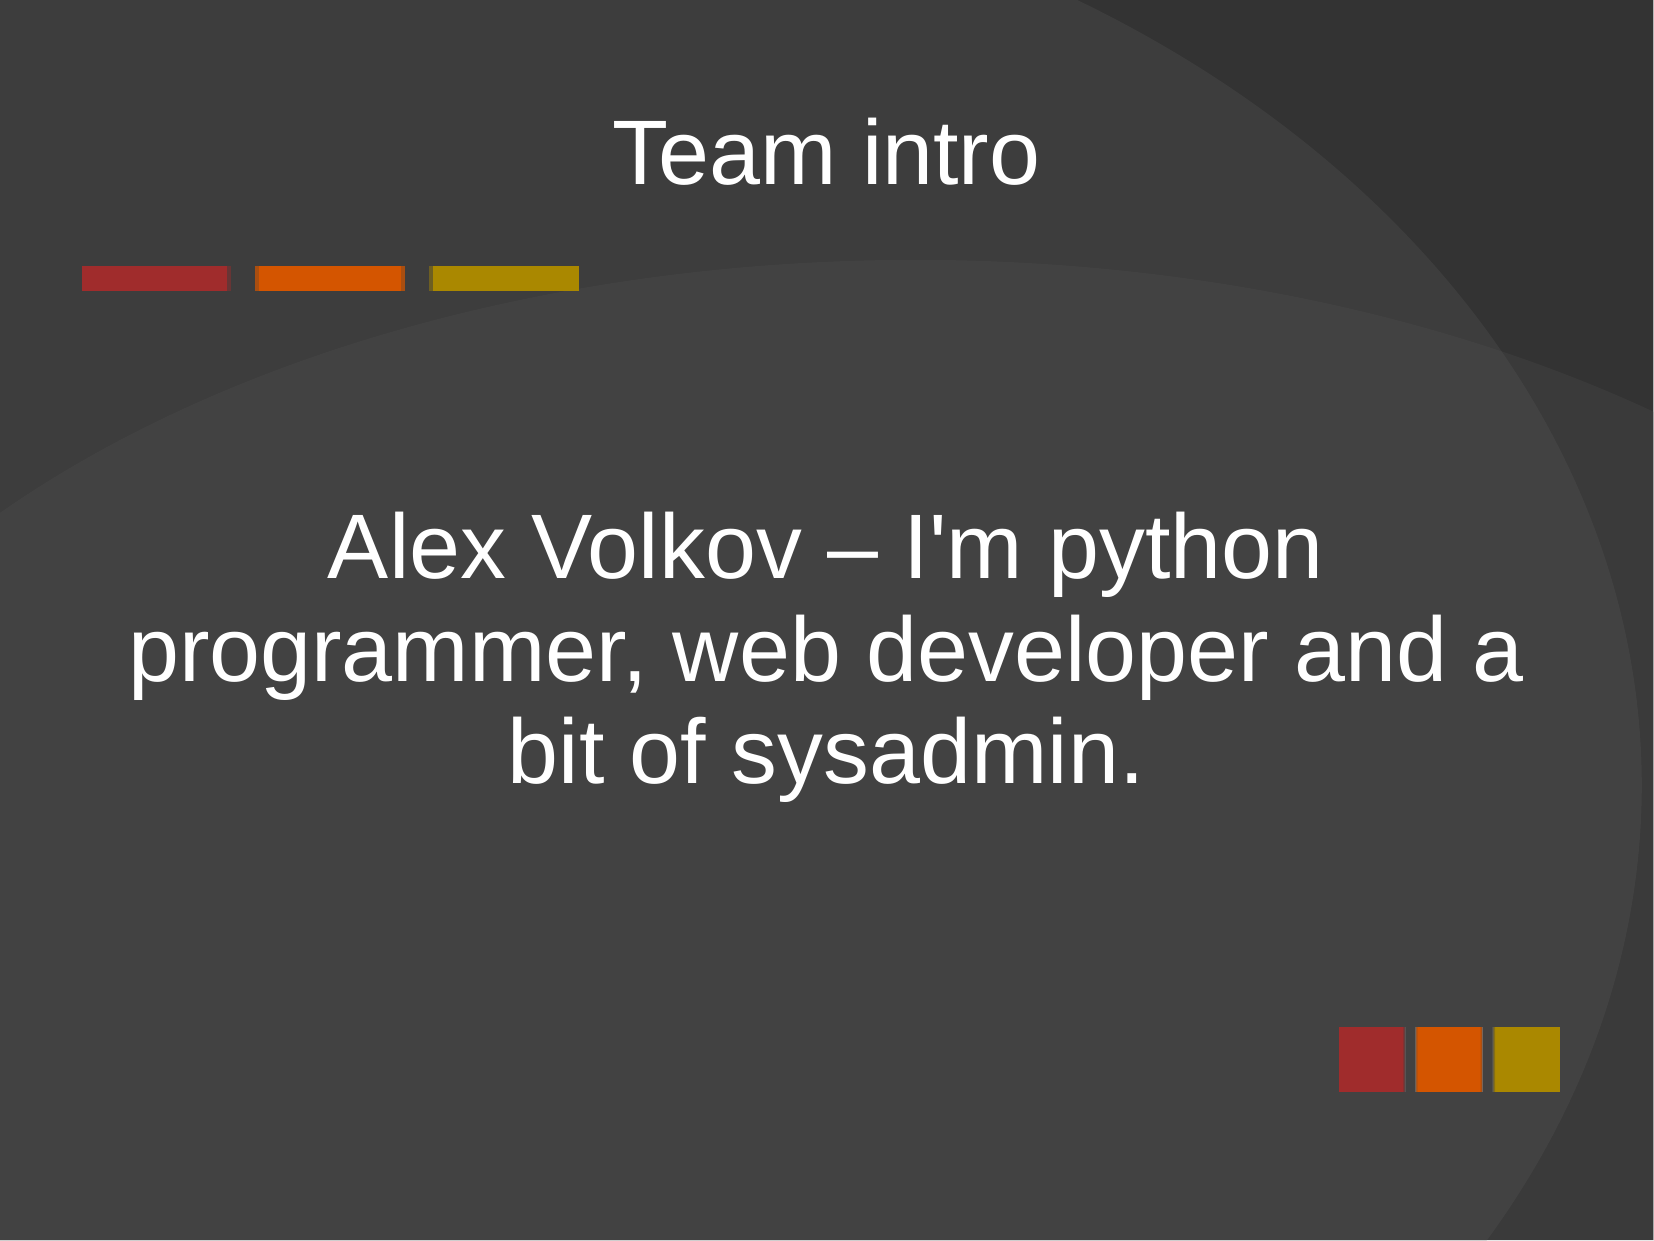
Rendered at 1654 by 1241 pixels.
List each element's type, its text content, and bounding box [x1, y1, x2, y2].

picture [1339, 1027, 1560, 1092]
picture [82, 266, 579, 290]
subtitle Alex Volkov – I'm python programmer, web developer and a bit of sysadmin. [82, 290, 1571, 1010]
title Team intro [82, 49, 1571, 257]
